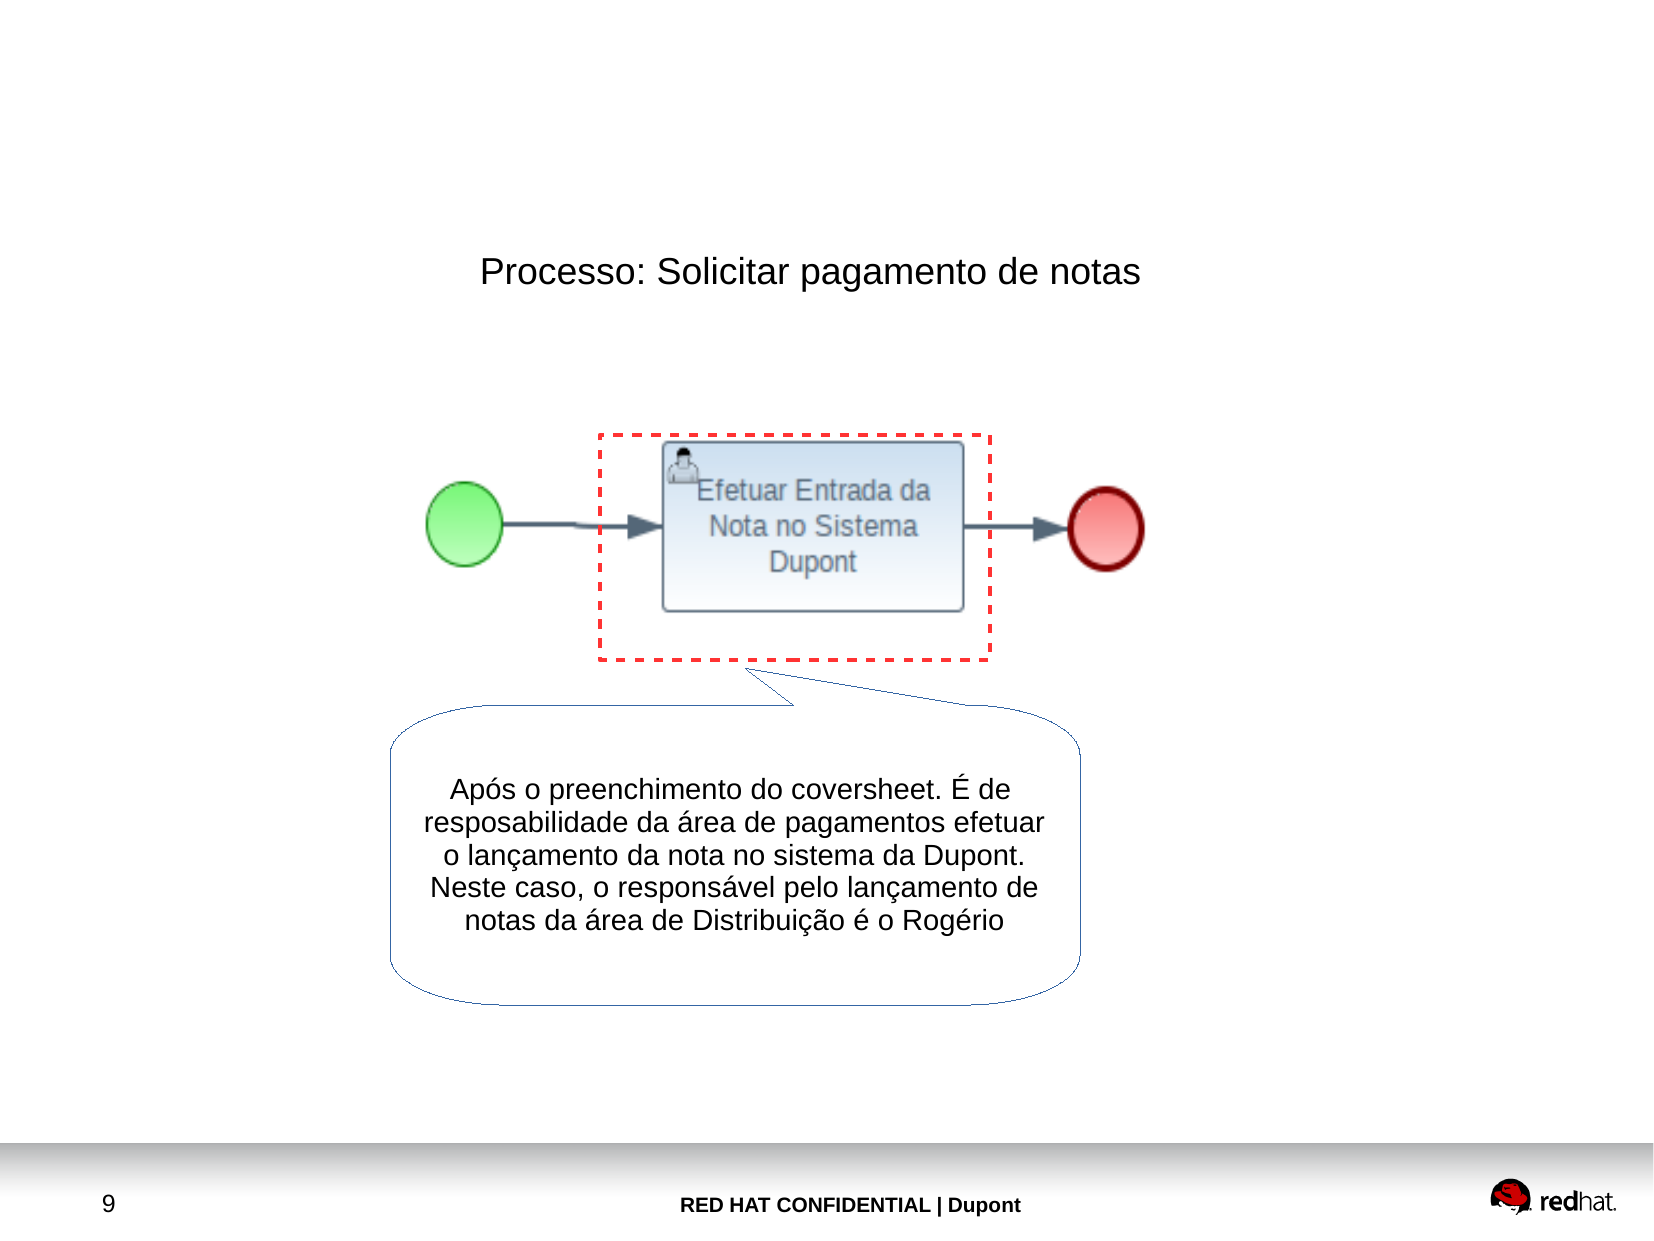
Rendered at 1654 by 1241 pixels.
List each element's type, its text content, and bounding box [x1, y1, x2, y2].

picture [0, 1143, 1654, 1241]
text_box Após o preenchimento do coversheet. É de resposabilidade da área de pagamentos efetuar o lançamento da nota no sistema da Dupont. Neste caso, o responsável pelo lançamento de notas da área de Distribuição é o Rogério [390, 668, 1081, 1006]
text_box Processo: Solicitar pagamento de notas [465, 243, 1157, 301]
picture [405, 344, 1171, 676]
